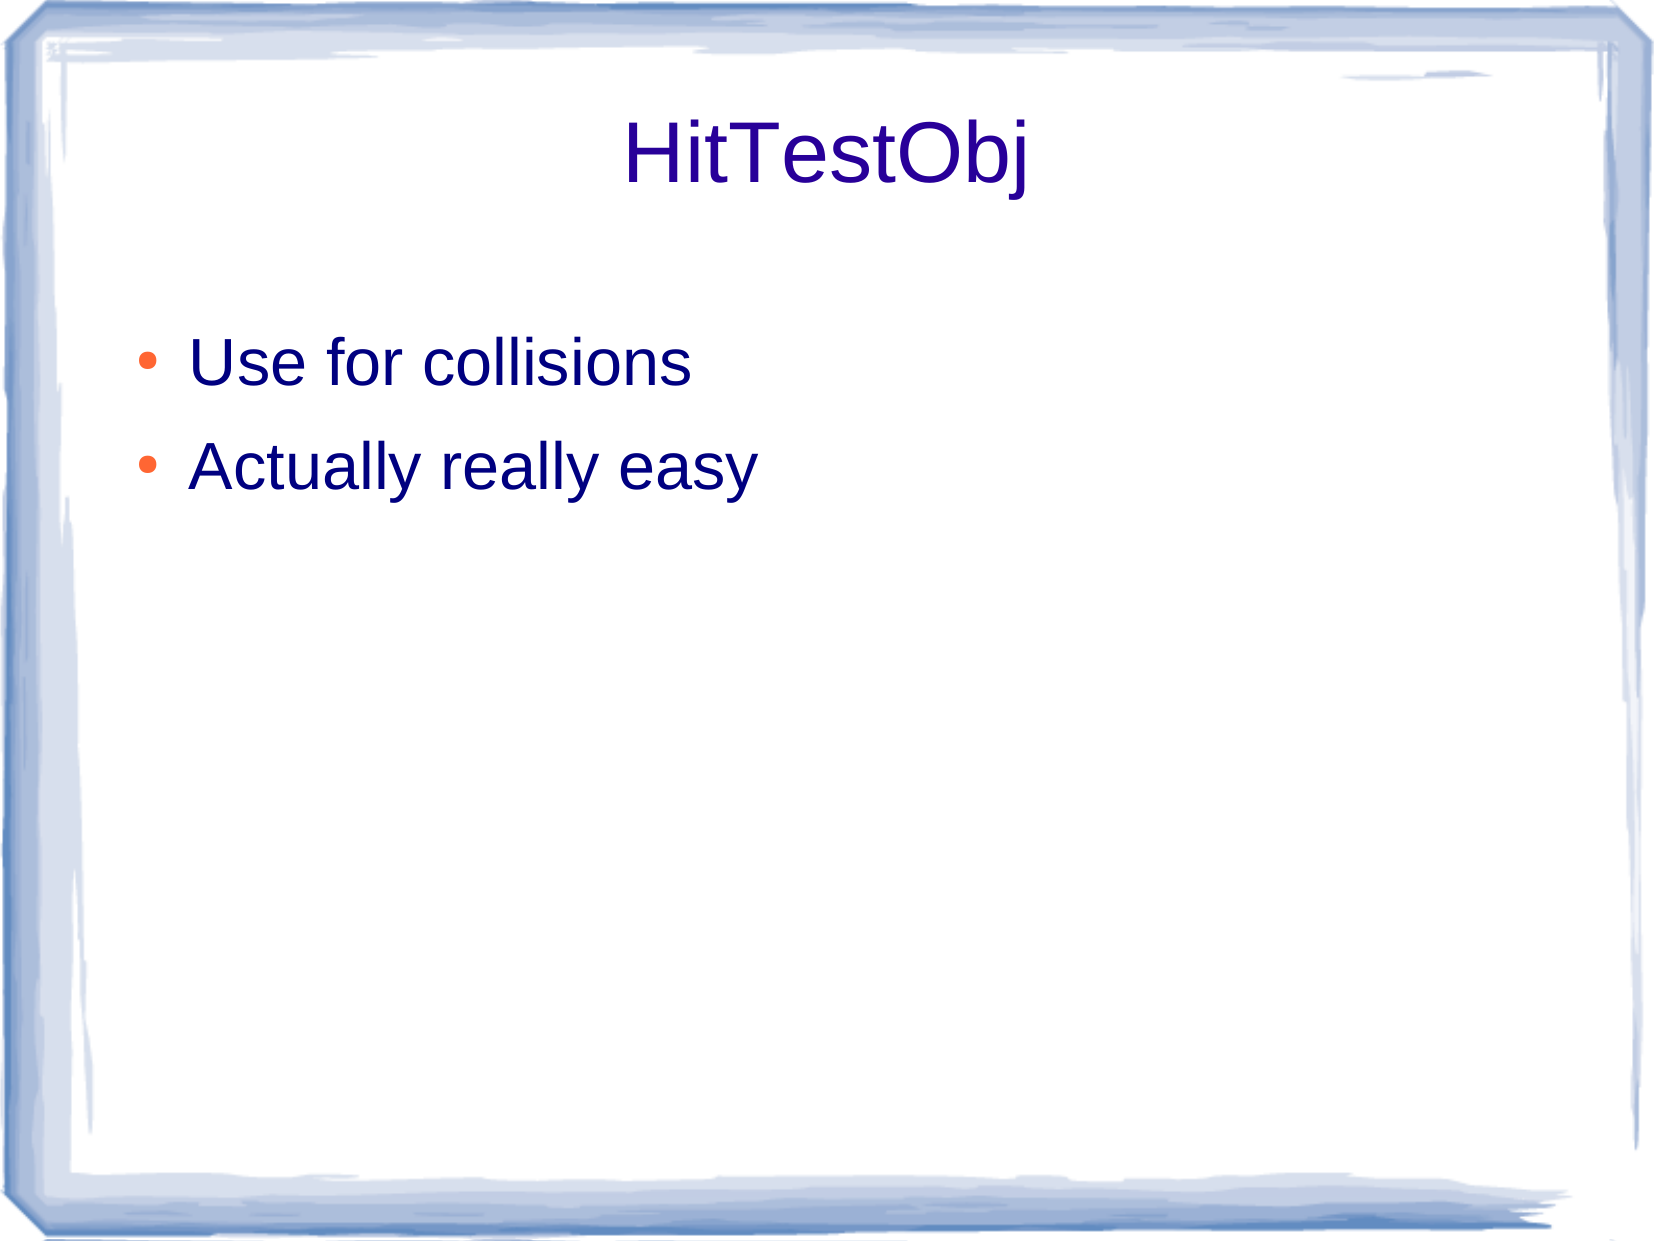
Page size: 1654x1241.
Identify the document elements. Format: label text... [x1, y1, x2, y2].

list Use for collisions Actually really easy [118, 324, 1571, 1004]
title HitTestObj [82, 49, 1571, 257]
picture [0, 0, 1654, 1241]
